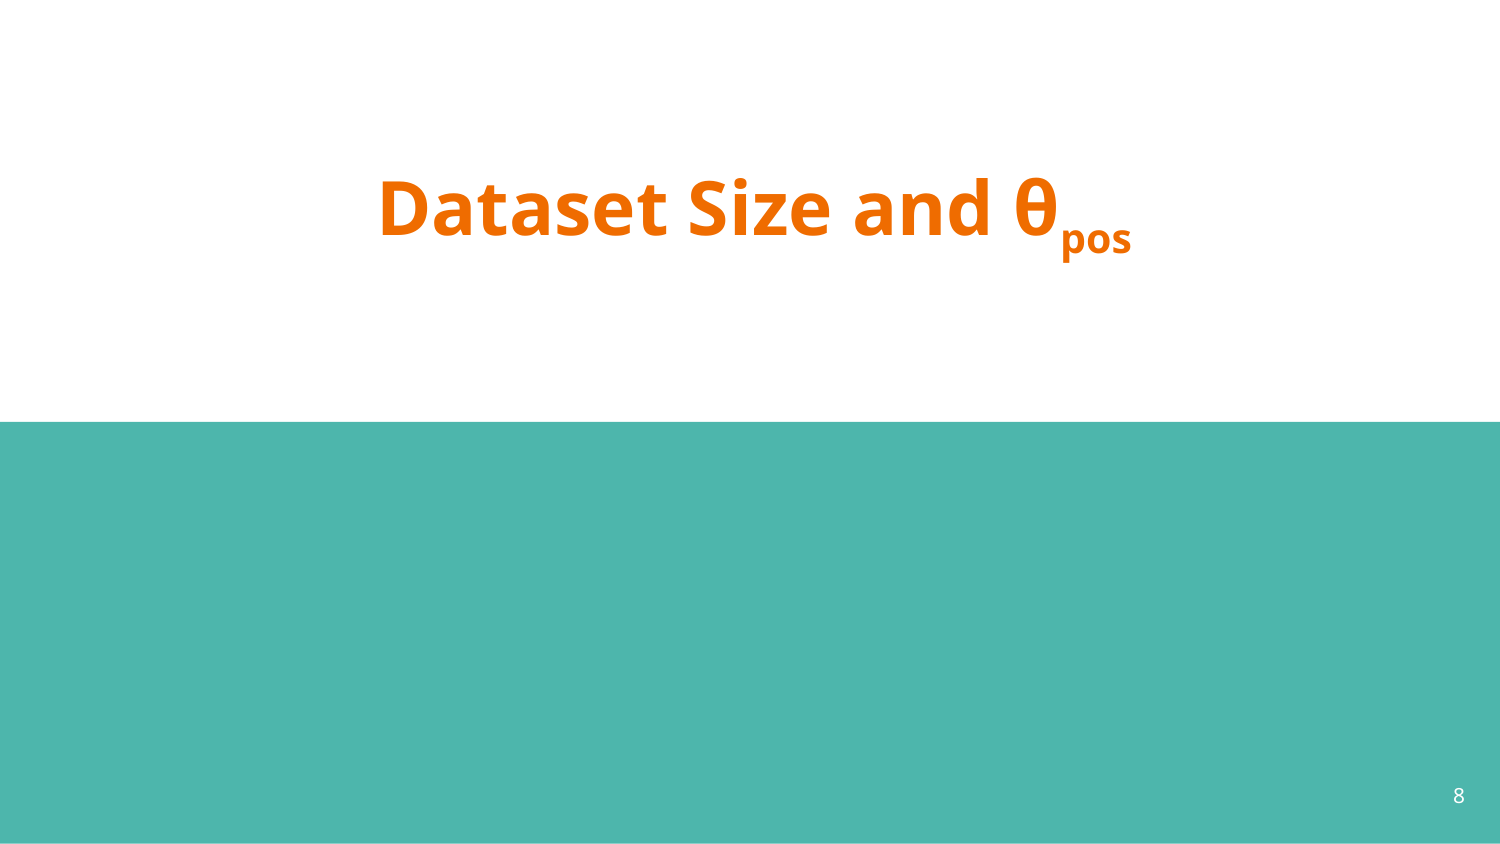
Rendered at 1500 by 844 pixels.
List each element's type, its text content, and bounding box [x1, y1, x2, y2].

slide_number <number> [1389, 764, 1480, 830]
title Dataset Size and θpos [51, 133, 1458, 289]
